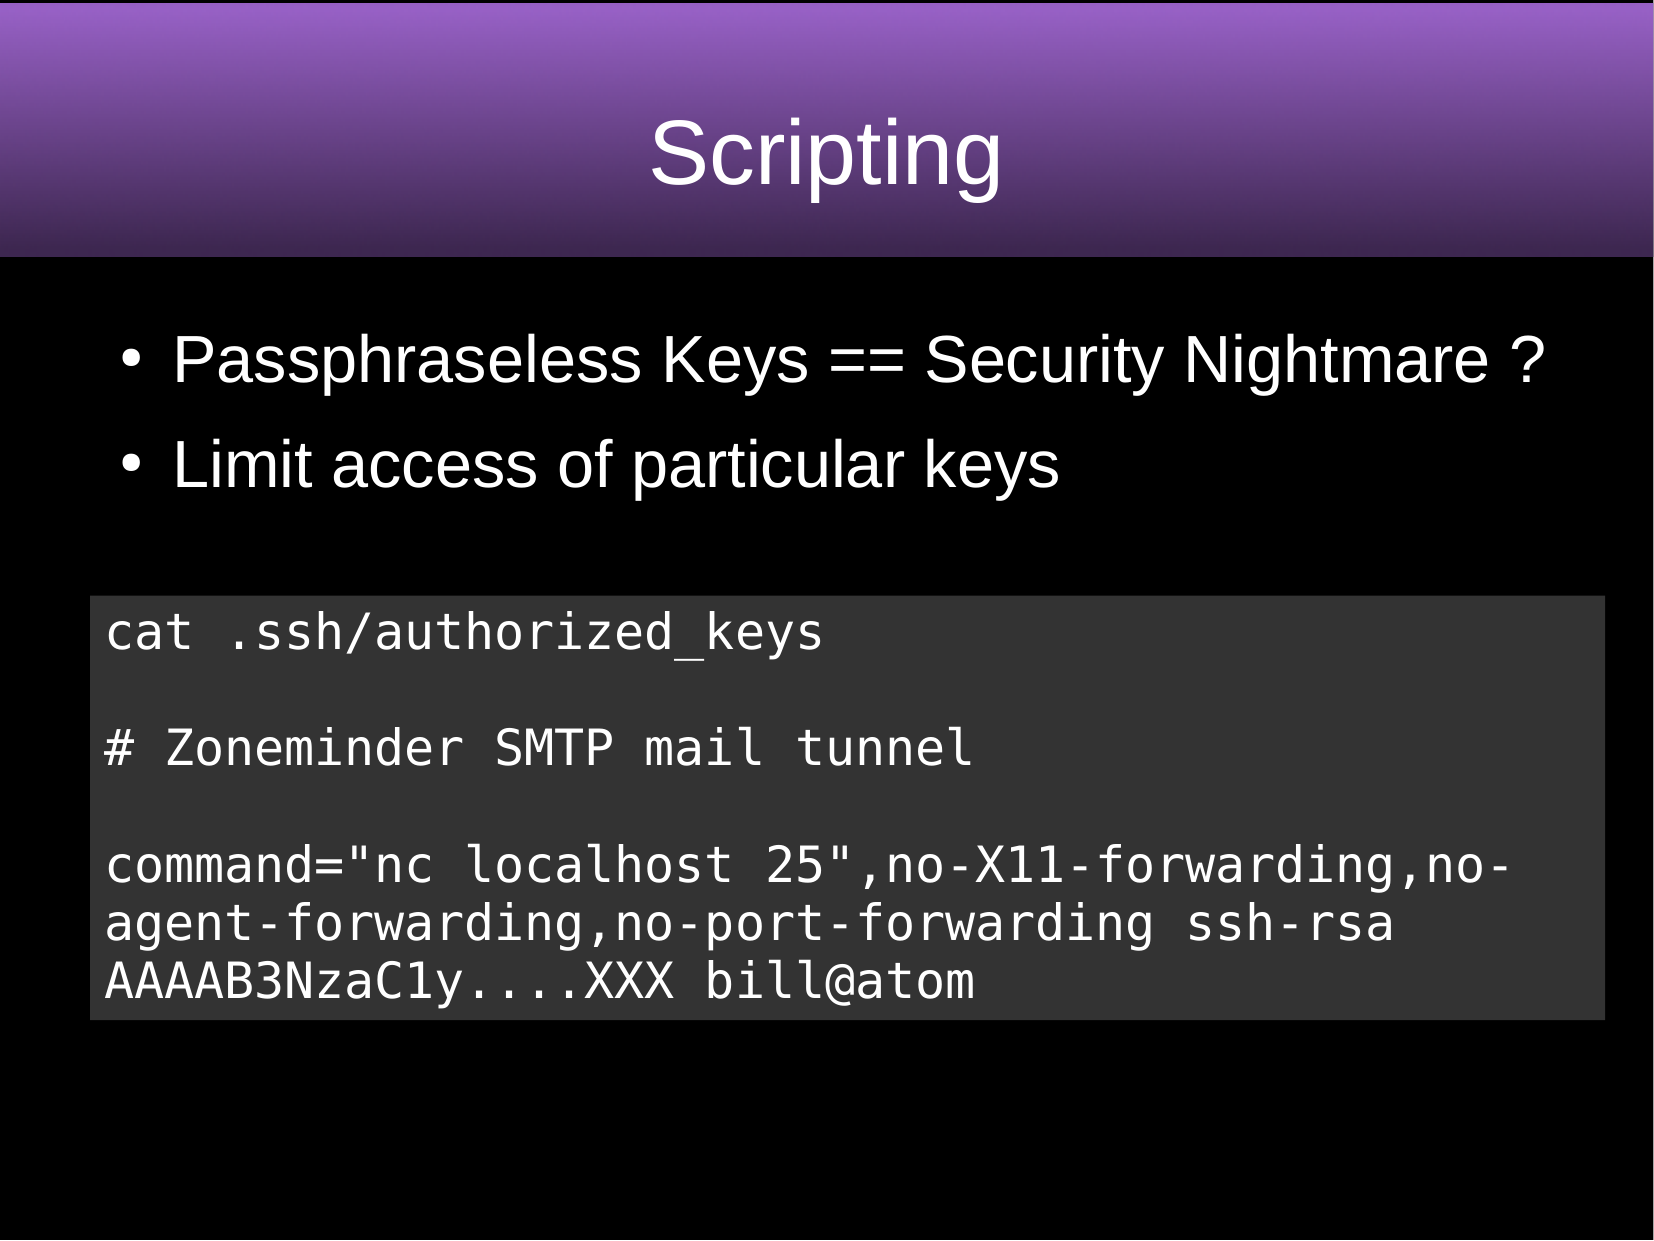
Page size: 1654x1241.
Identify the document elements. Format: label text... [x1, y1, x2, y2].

title Scripting [82, 49, 1571, 257]
text_box cat .ssh/authorized_keys # Zoneminder SMTP mail tunnel command="nc localhost 25",no-X11-forwarding,no-agent-forwarding,no-port-forwarding ssh-rsa AAAAB3NzaC1y....XXX bill@atom [90, 595, 1606, 1021]
text_box Passphraseless Keys == Security Nightmare ? Limit access of particular keys [86, 315, 1576, 1155]
picture [0, 3, 1654, 257]
